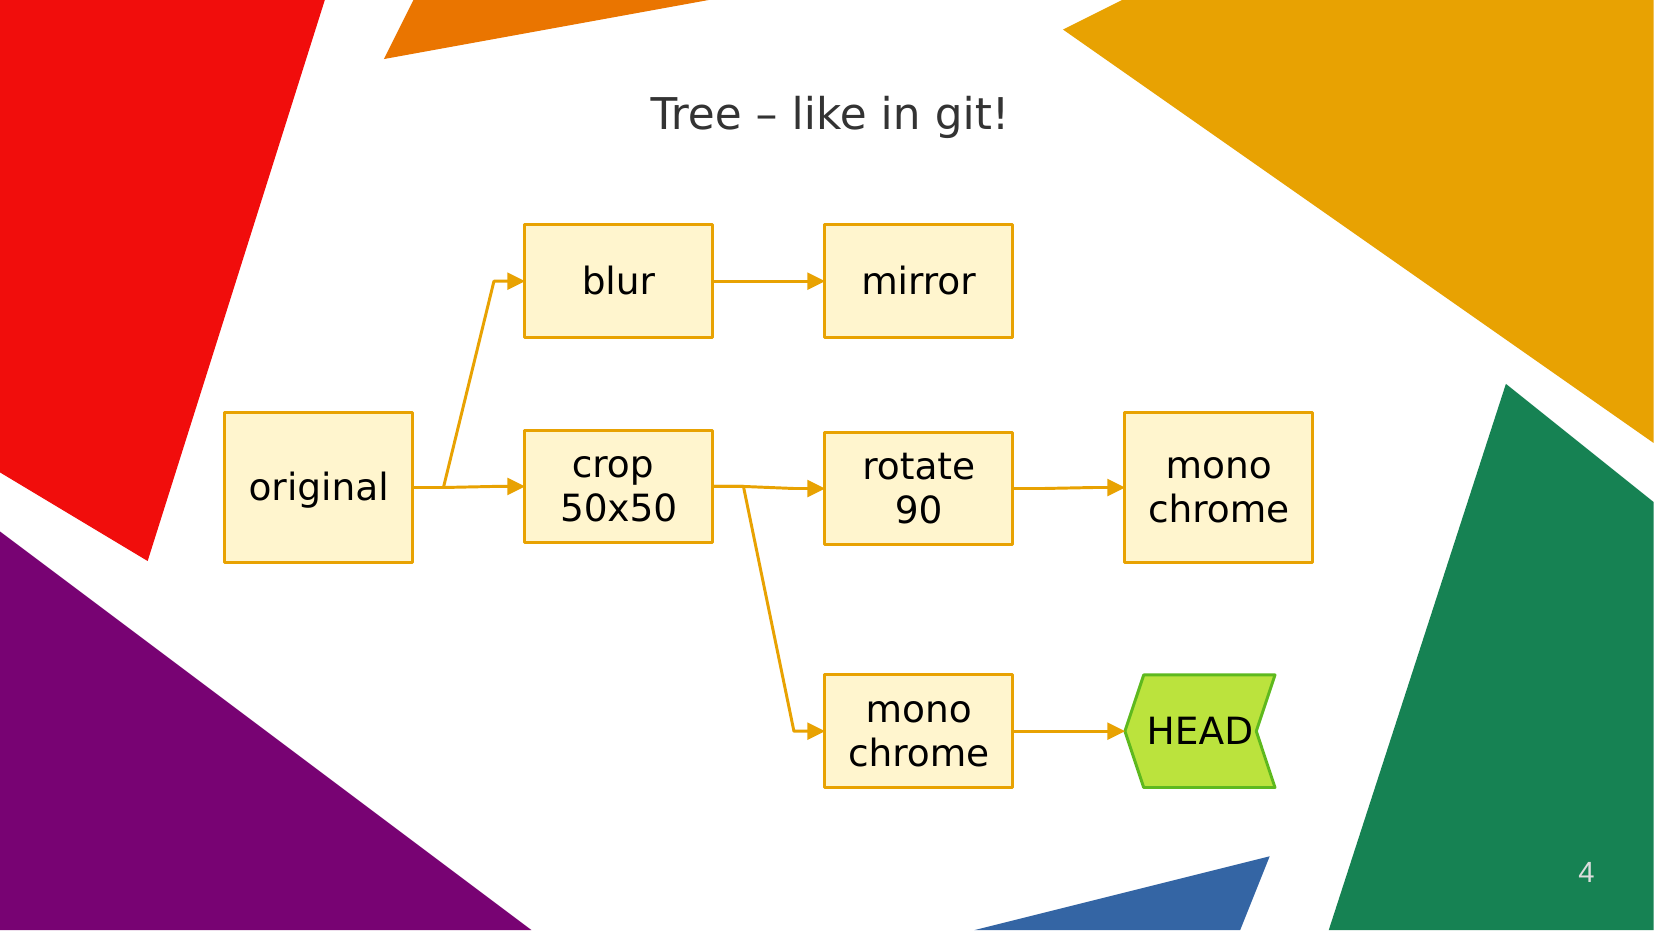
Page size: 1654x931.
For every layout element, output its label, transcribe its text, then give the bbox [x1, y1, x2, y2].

text_box original [224, 412, 413, 563]
text_box mono chrome [1124, 412, 1313, 563]
text_box mono chrome [824, 674, 1013, 788]
text_box rotate 90 [824, 432, 1013, 545]
text_box blur [524, 224, 713, 338]
text_box HEAD [1125, 674, 1276, 788]
title Tree – like in git! [289, 37, 1372, 193]
text_box mirror [824, 224, 1013, 338]
text_box crop 50x50 [524, 430, 713, 543]
